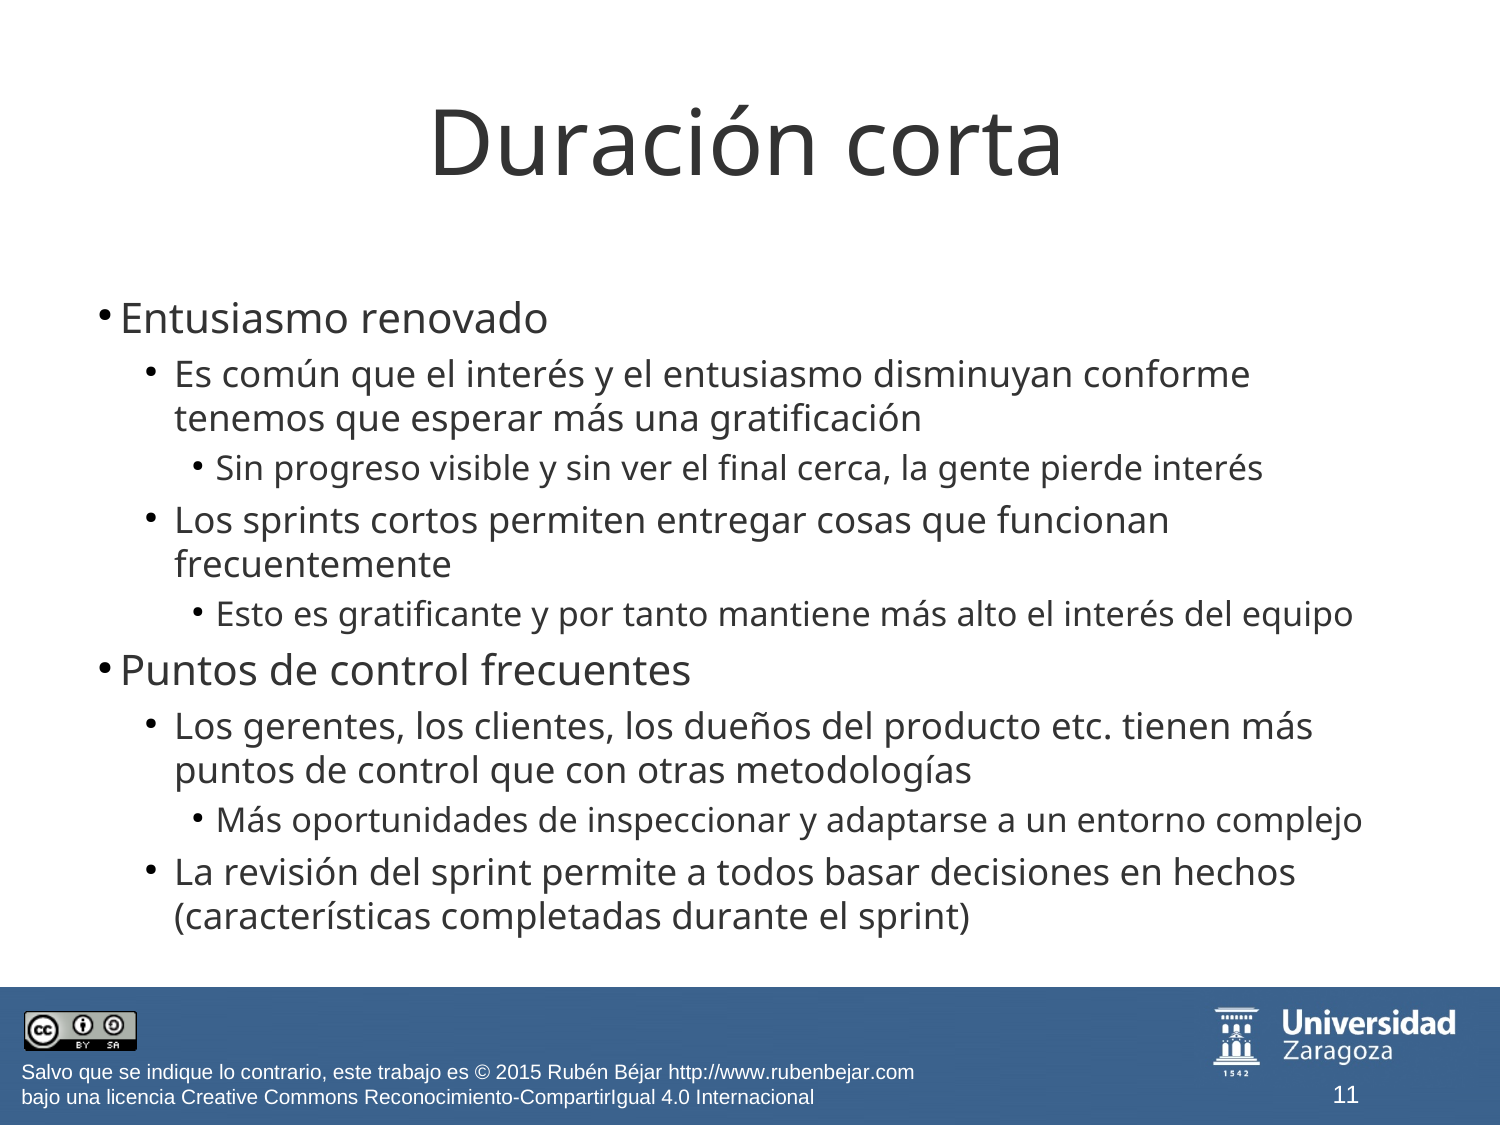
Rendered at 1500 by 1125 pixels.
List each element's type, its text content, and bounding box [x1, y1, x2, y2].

list Entusiasmo renovado Es común que el interés y el entusiasmo disminuyan conforme tenemos que esperar más una gratificación Sin progreso visible y sin ver el final cerca, la gente pierde interés Los sprints cortos permiten entregar cosas que funcionan frecuentemente Esto es gratificante y por tanto mantiene más alto el interés del equipo Puntos de control frecuentes Los gerentes, los clientes, los dueños del producto etc. tienen más puntos de control que con otras metodologías Más oportunidades de inspeccionar y adaptarse a un entorno complejo La revisión del sprint permite a todos basar decisiones en hechos (características completadas durante el sprint) [82, 283, 1418, 957]
title Duración corta [74, 21, 1420, 257]
picture [0, 987, 1500, 1125]
